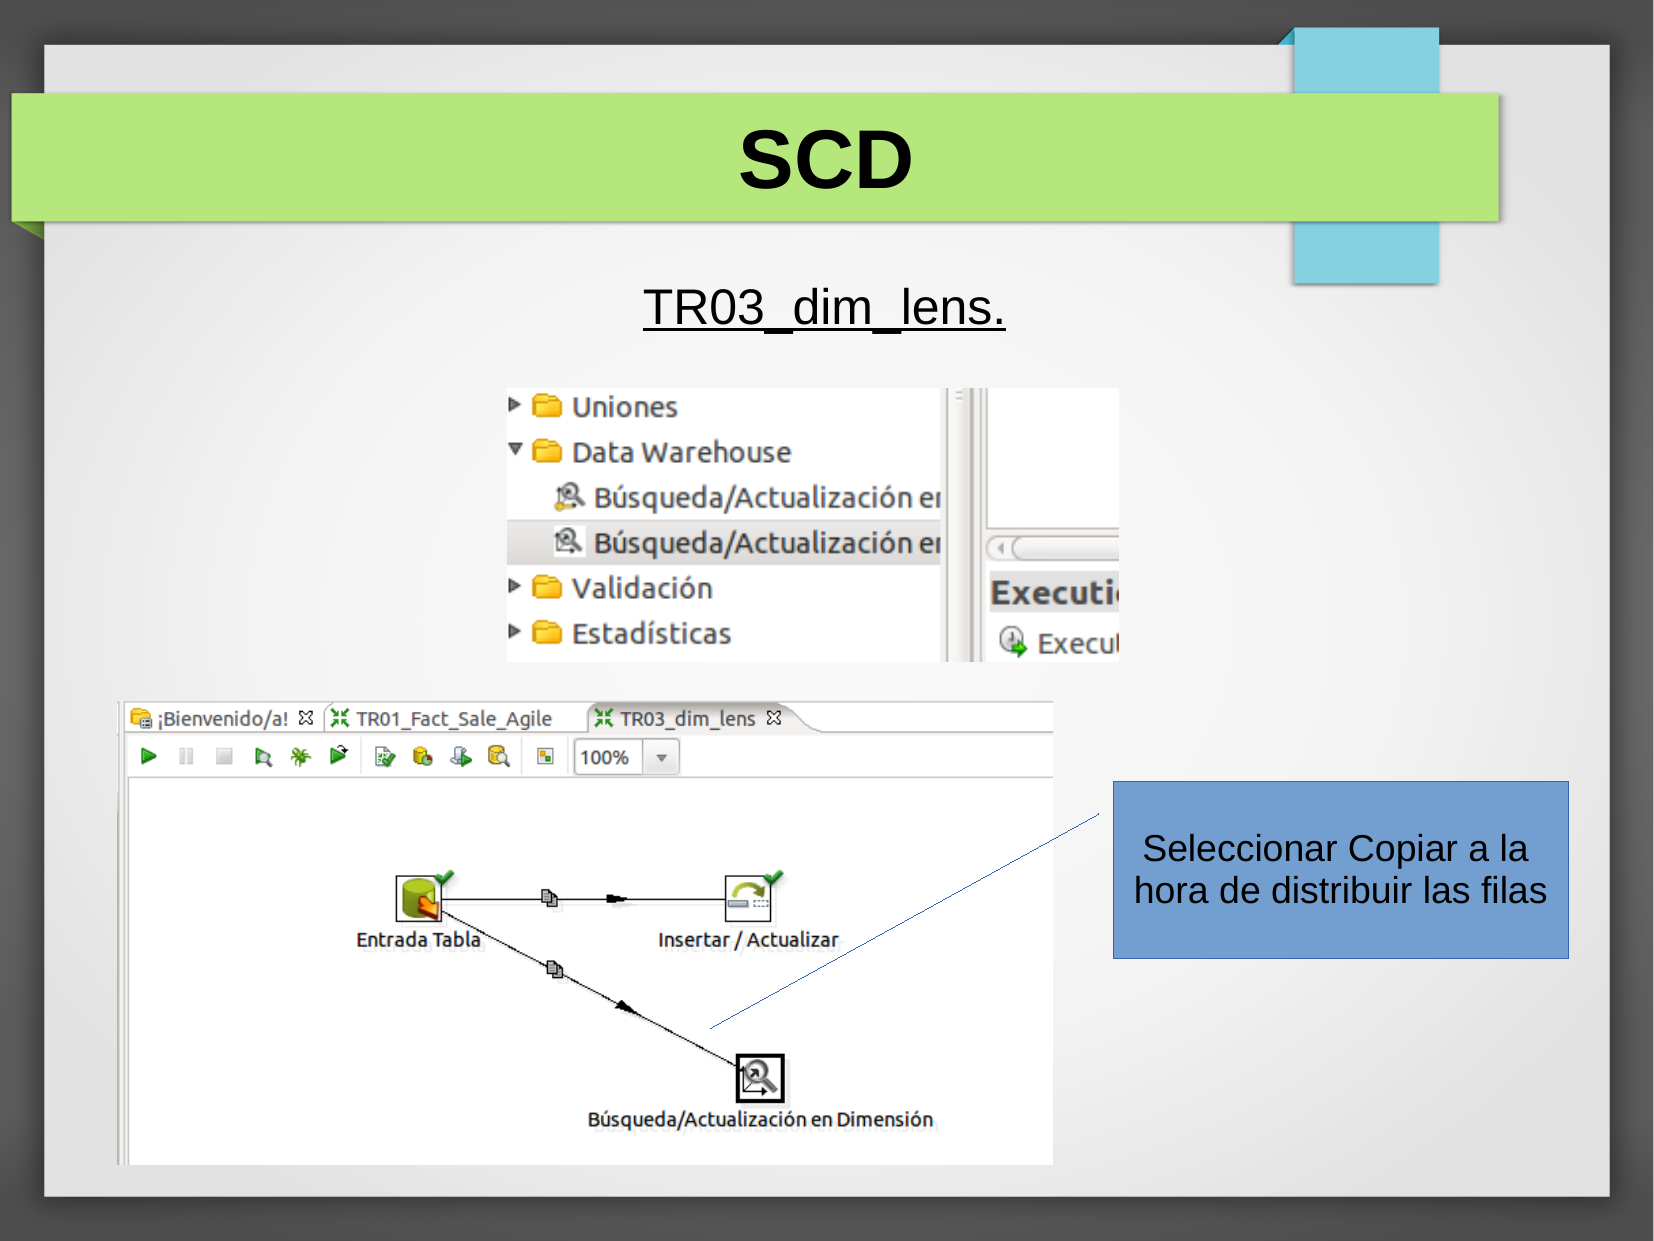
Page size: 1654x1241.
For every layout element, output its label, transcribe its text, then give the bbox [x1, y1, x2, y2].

text_box Seleccionar Copiar a la hora de distribuir las filas [1114, 781, 1568, 958]
picture [0, 0, 1654, 1241]
title SCD [70, 106, 1583, 213]
text_box TR03_dim_lens. [628, 272, 1022, 344]
